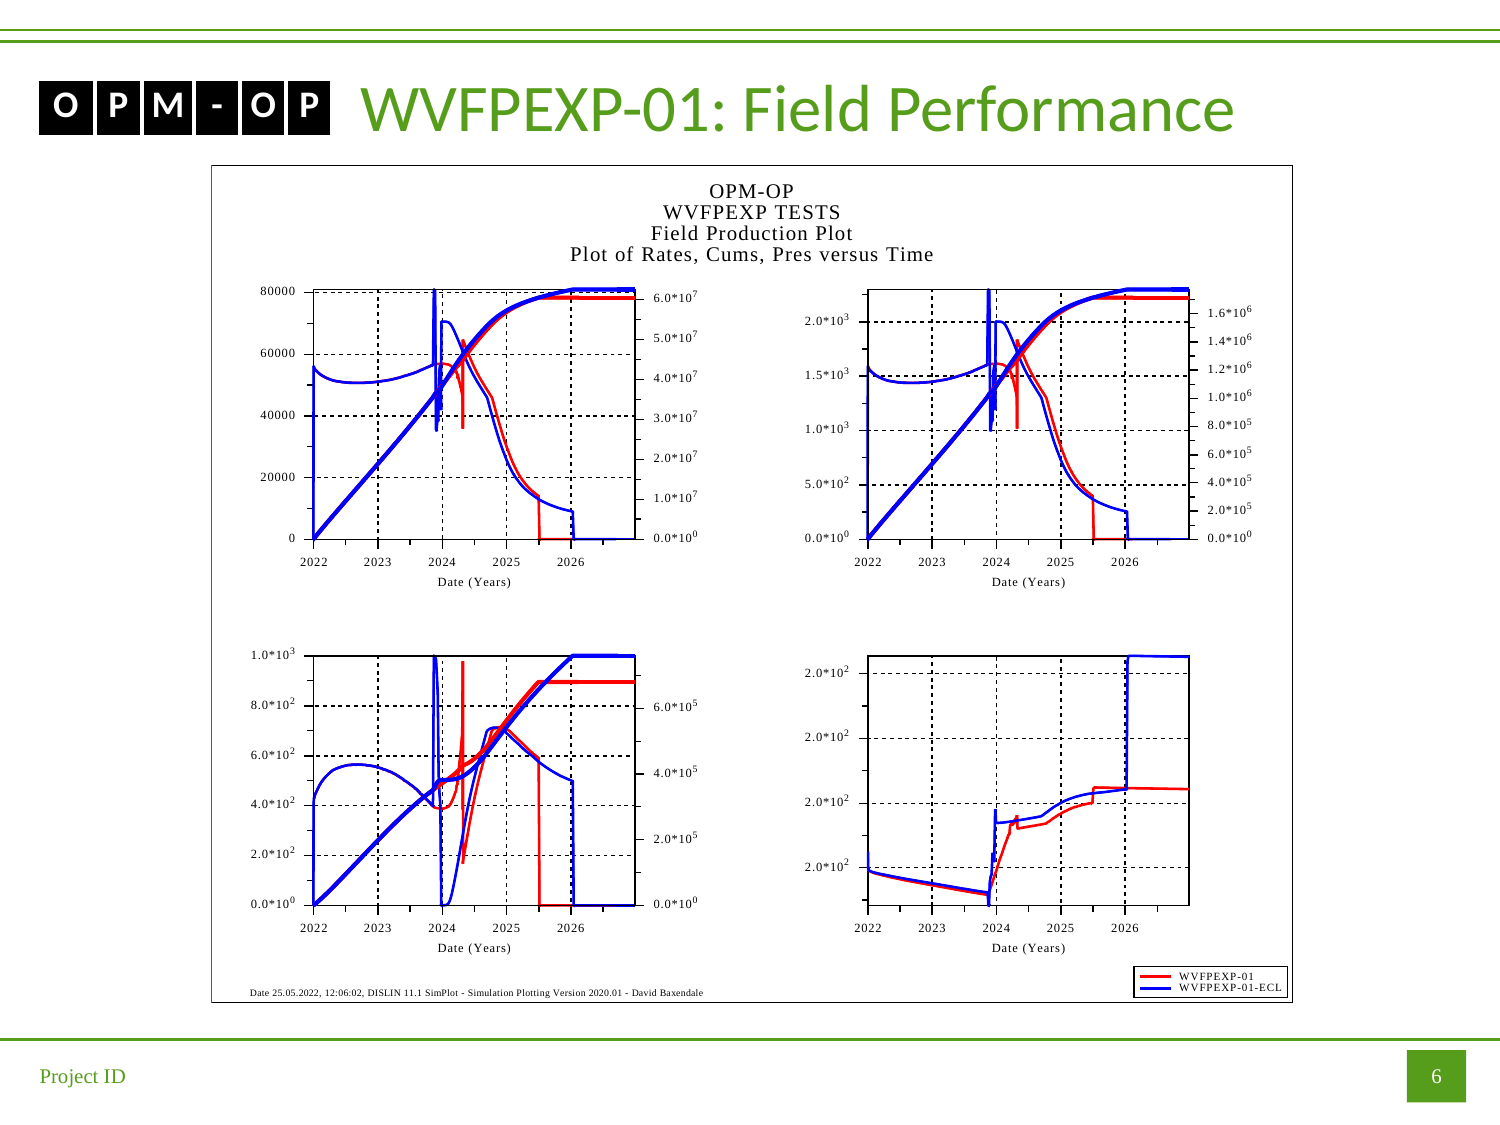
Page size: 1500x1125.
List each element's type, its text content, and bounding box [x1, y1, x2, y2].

title WVFPEXP-01: Field Performance [360, 77, 1425, 153]
picture [211, 165, 1397, 1004]
